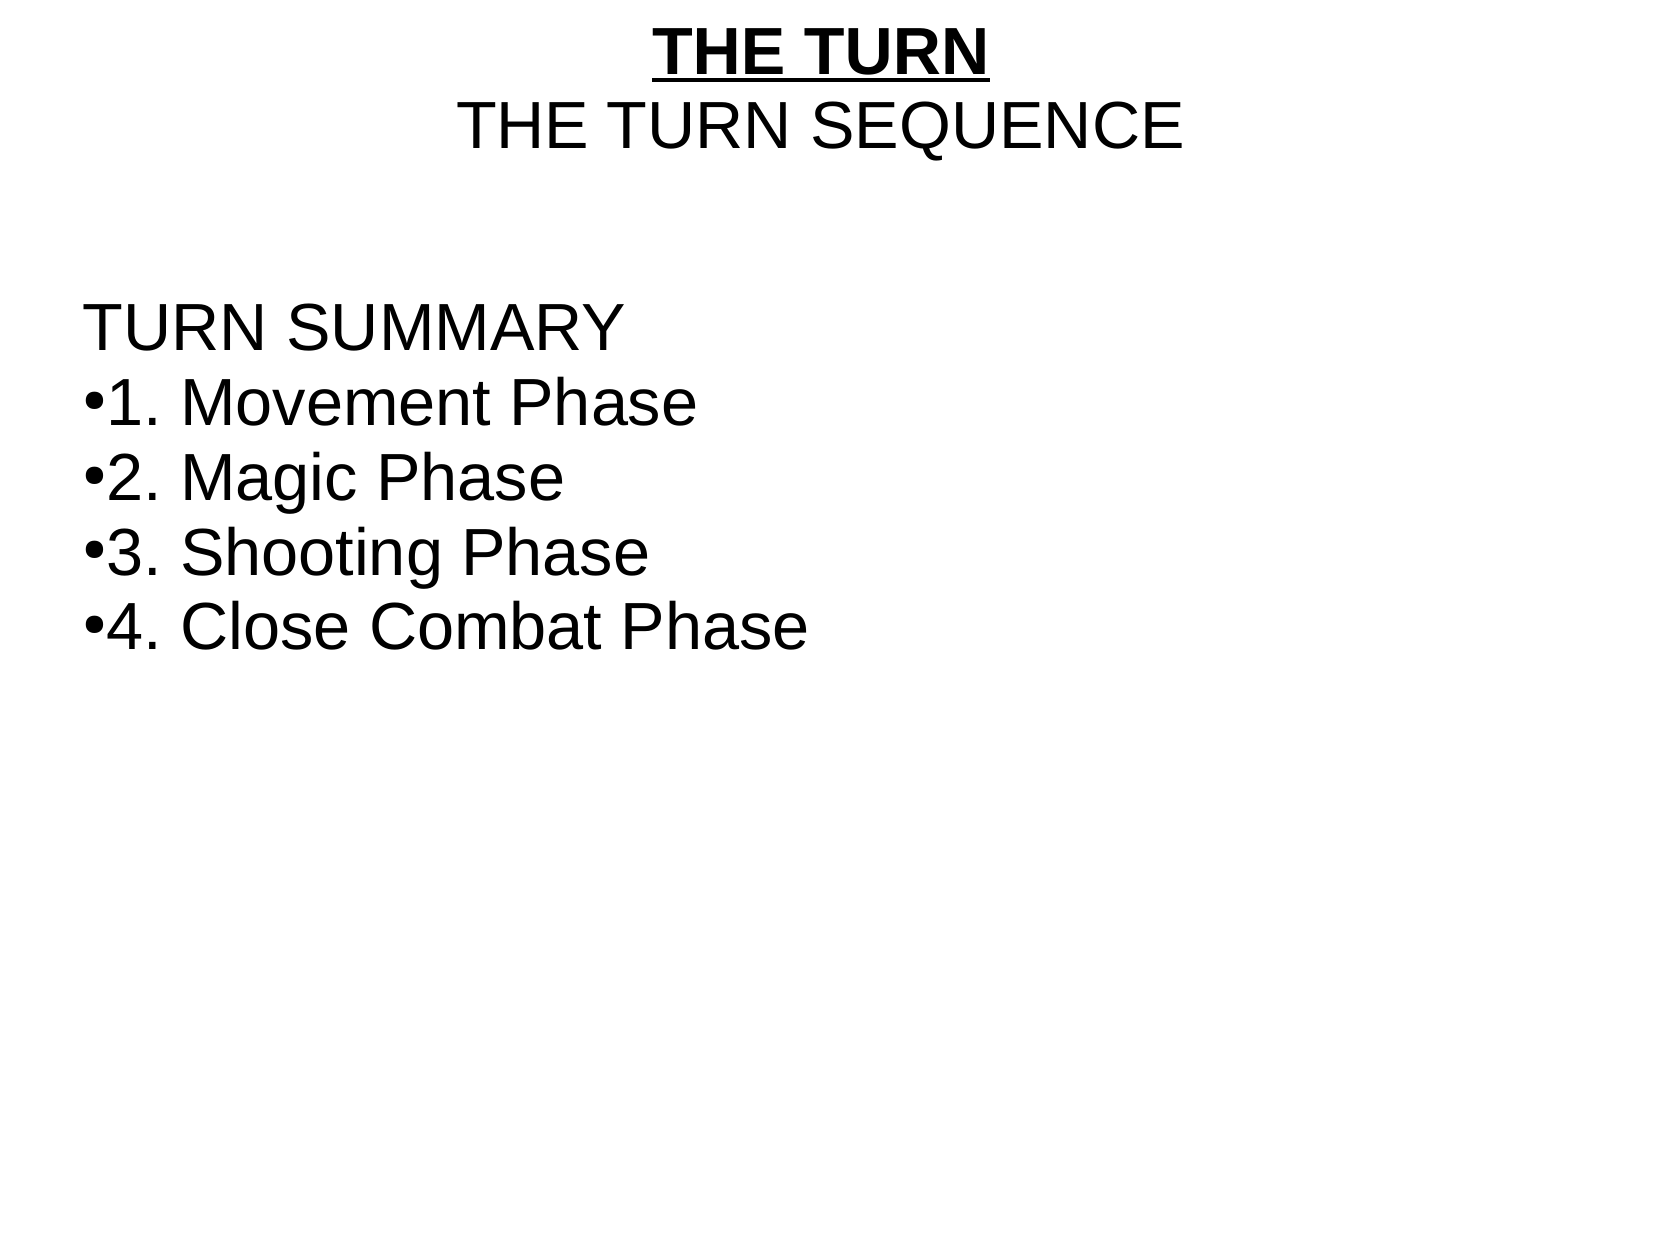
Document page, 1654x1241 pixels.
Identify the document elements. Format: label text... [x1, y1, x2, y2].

subtitle TURN SUMMARY 1. Movement Phase 2. Magic Phase 3. Shooting Phase 4. Close Combat Phase [82, 290, 1571, 1109]
title THE TURN THE TURN SEQUENCE [17, 13, 1625, 164]
